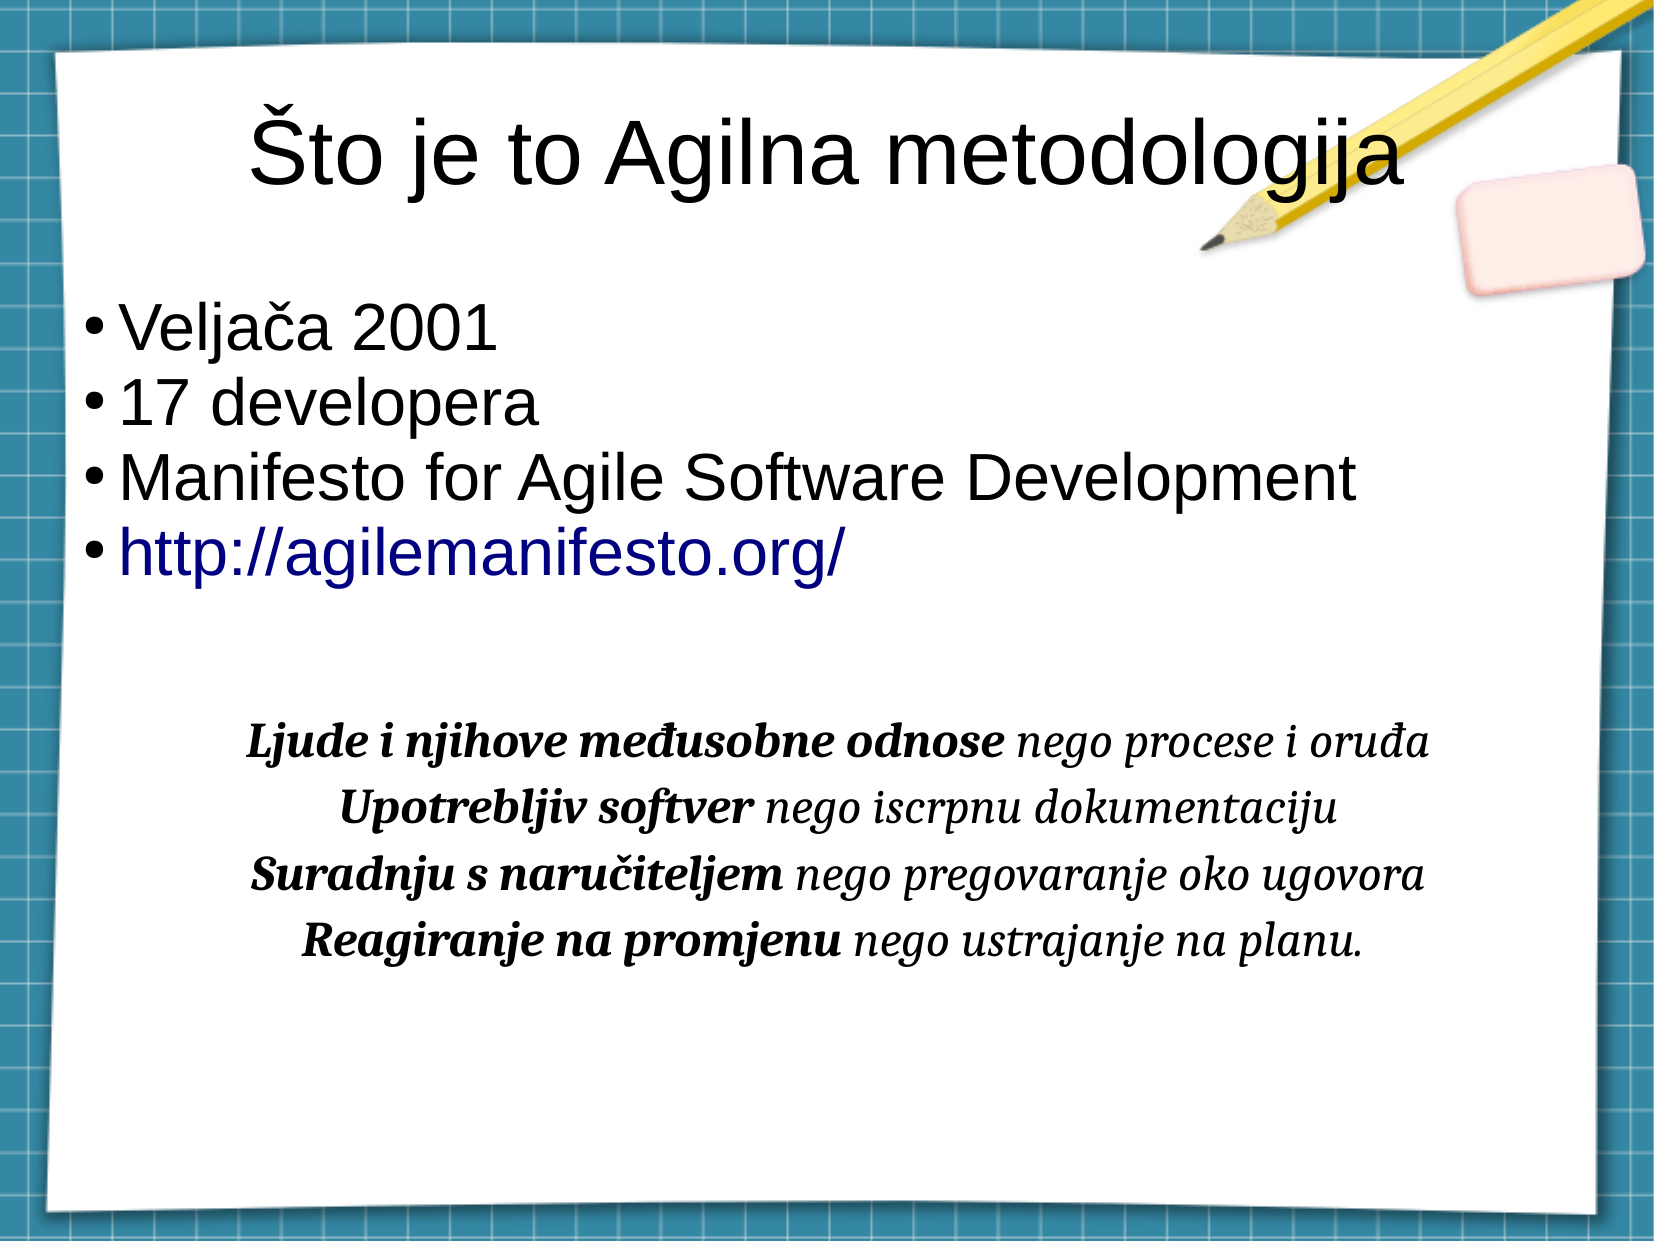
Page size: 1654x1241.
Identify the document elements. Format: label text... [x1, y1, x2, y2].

subtitle Veljača 2001 17 developera Manifesto for Agile Software Development http://agilemanifesto.org/ [82, 290, 1571, 1010]
text_box Ljude i njihove međusobne odnose nego procese i oruđa Upotrebljiv softver nego iscrpnu dokumentaciju Suradnju s naručiteljem nego pregovaranje oko ugovora Reagiranje na promjenu nego ustrajanje na planu. [165, 696, 1512, 1087]
picture [0, 0, 1654, 1241]
title Što je to Agilna metodologija [82, 49, 1571, 257]
